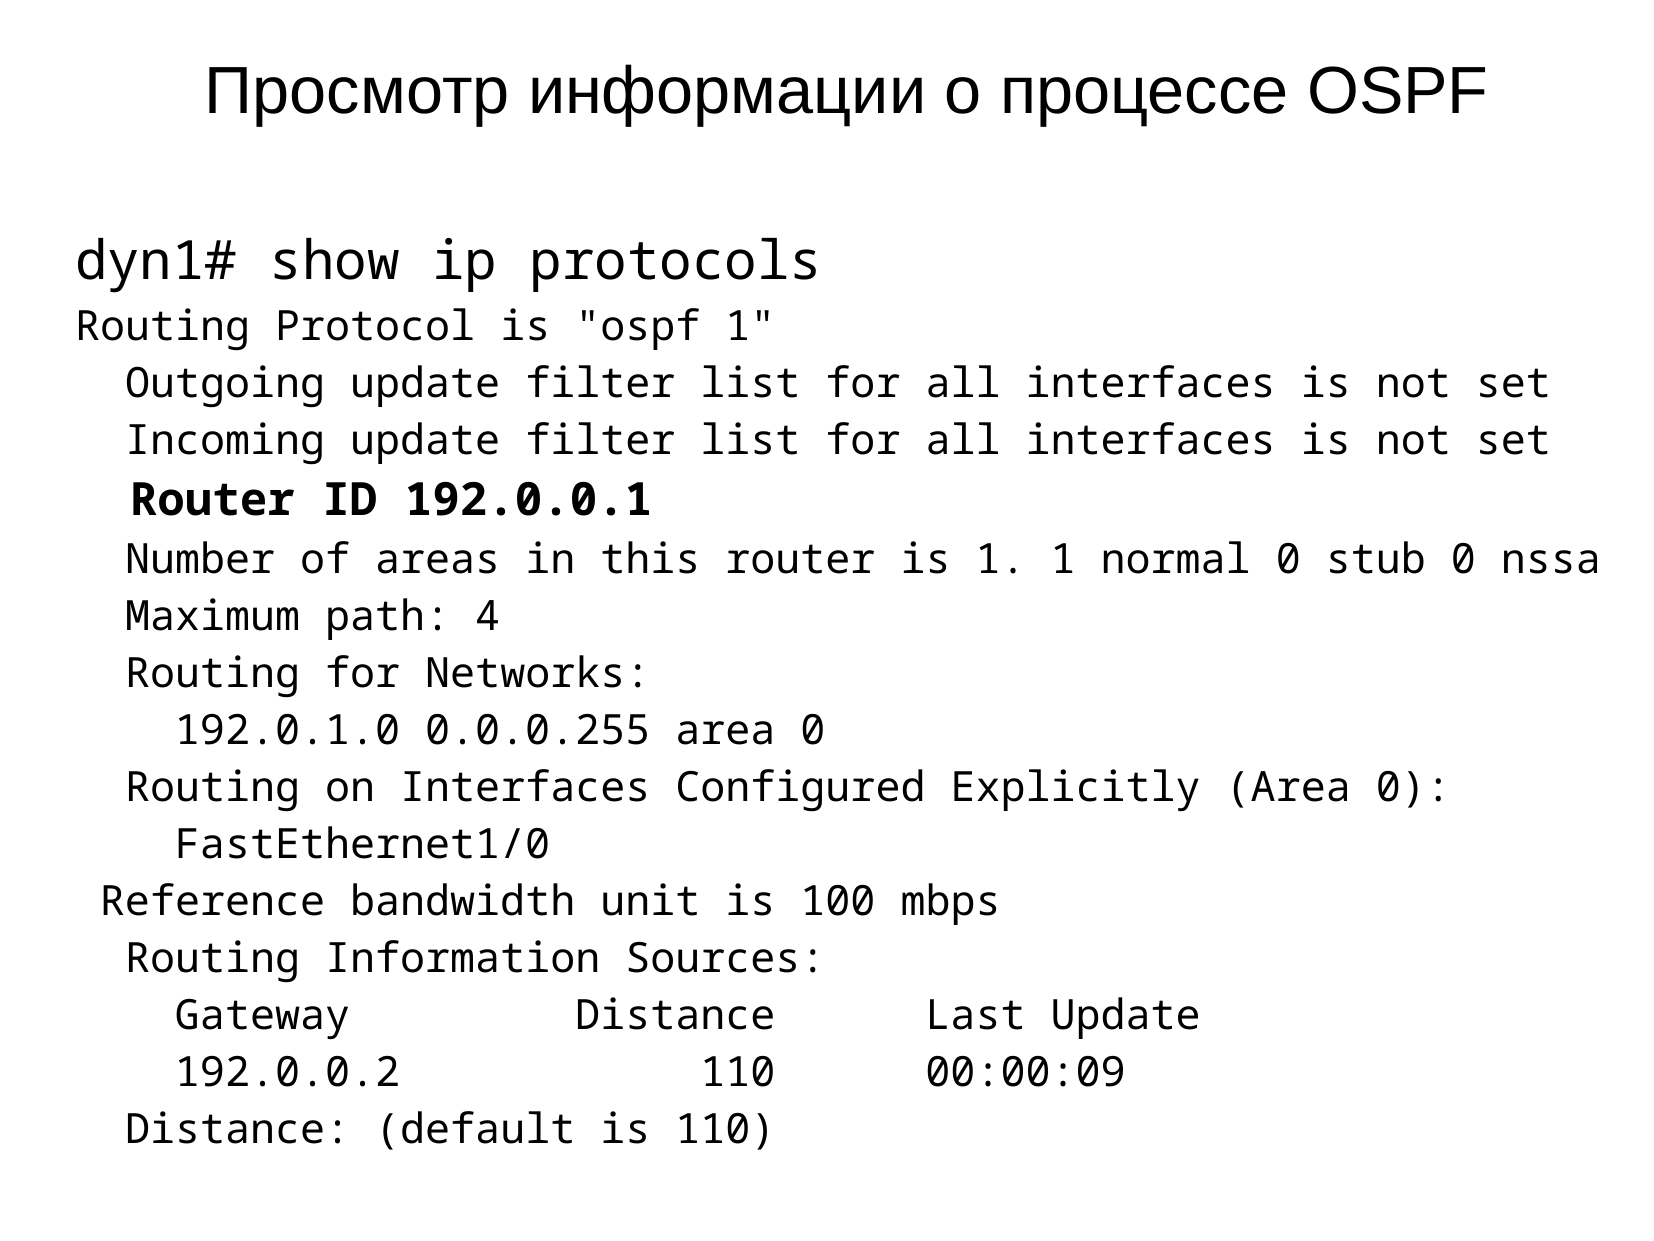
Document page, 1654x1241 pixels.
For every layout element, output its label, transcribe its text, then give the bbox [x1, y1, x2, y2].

title Просмотр информации о процессе OSPF [82, 48, 1613, 133]
text_box dyn1# show ip protocols Routing Protocol is "ospf 1" Outgoing update filter list for all interfaces is not set Incoming update filter list for all interfaces is not set Router ID 192.0.0.1 Number of areas in this router is 1. 1 normal 0 stub 0 nssa Maximum path: 4 Routing for Networks: 192.0.1.0 0.0.0.255 area 0 Routing on Interfaces Configured Explicitly (Area 0): FastEthernet1/0 Reference bandwidth unit is 100 mbps Routing Information Sources: Gateway Distance Last Update 192.0.0.2 110 00:00:09 Distance: (default is 110) [75, 230, 1613, 1147]
